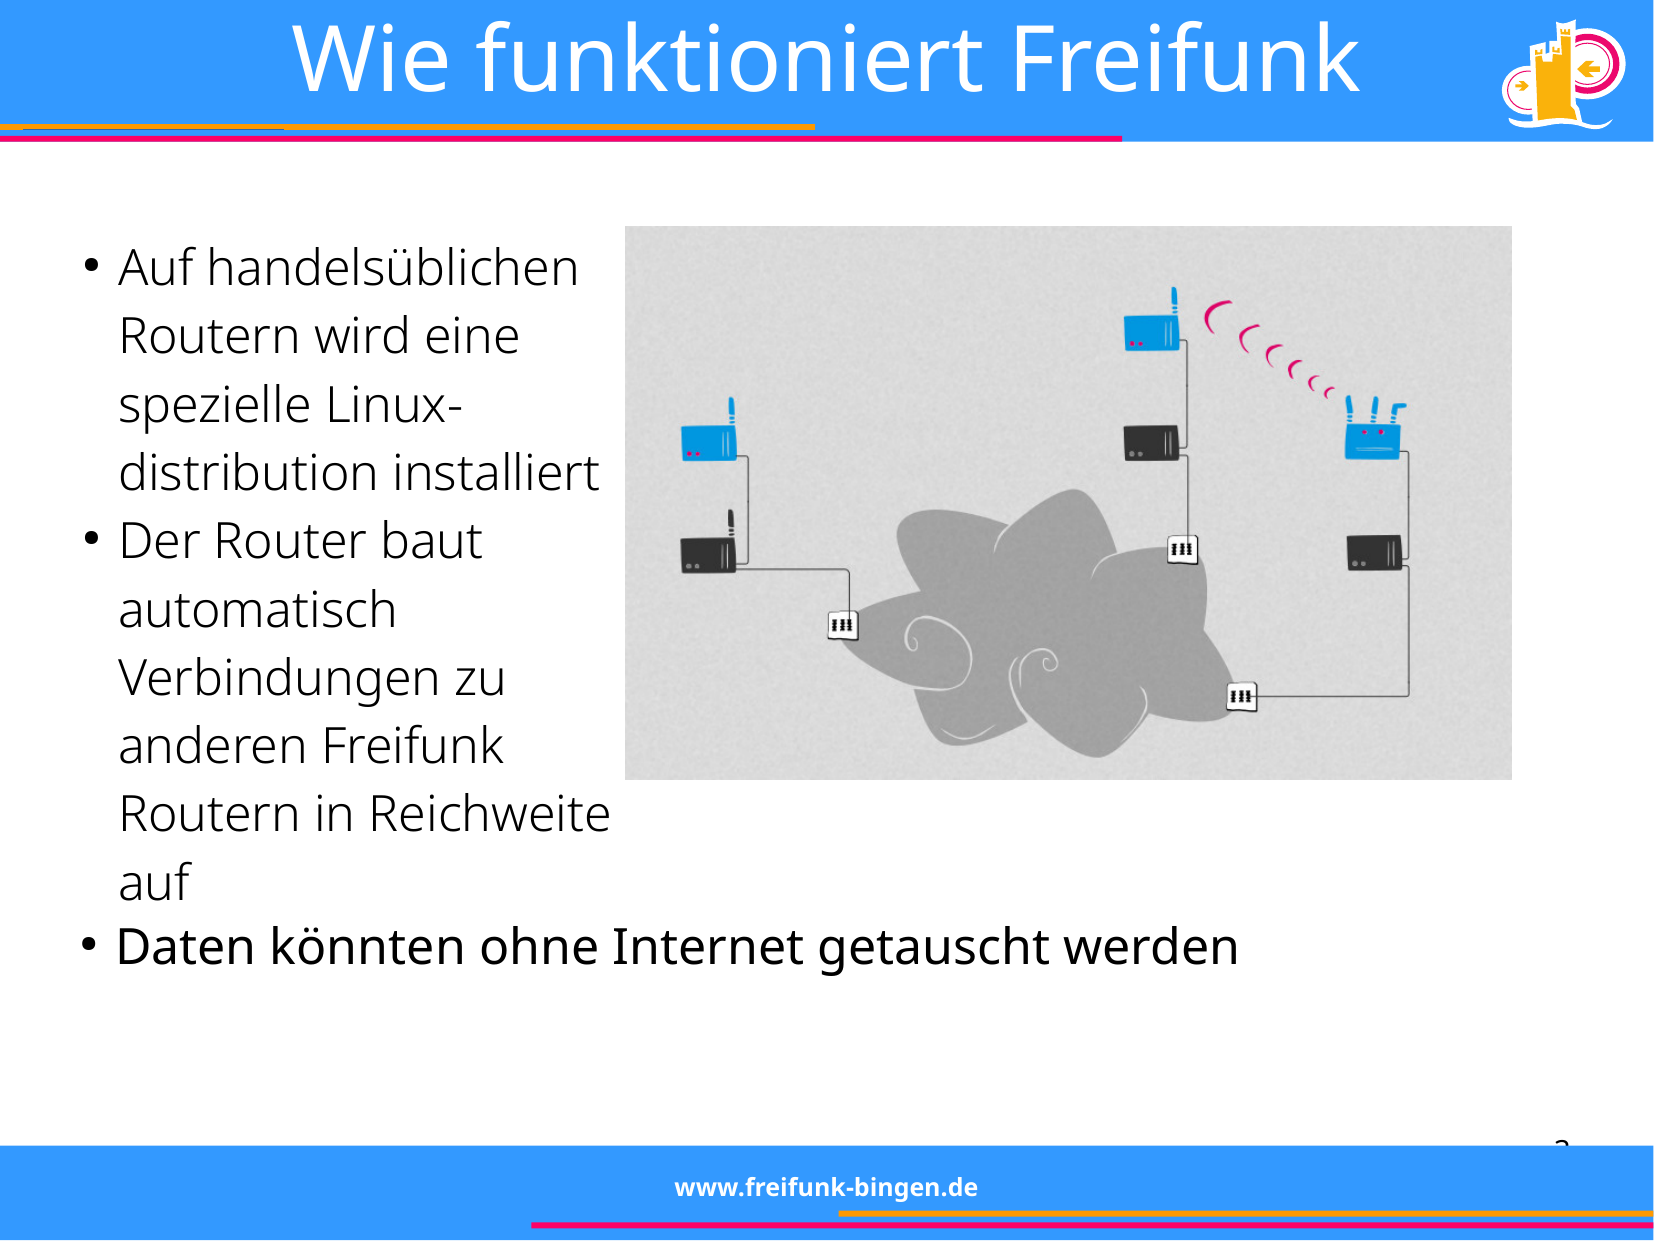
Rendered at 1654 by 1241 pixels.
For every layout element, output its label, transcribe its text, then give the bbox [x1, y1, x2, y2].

text_box [0, 1145, 1654, 1241]
subtitle Auf handelsüblichen Routern wird eine spezielle Linux- distribution installiert Der Router baut automatisch Verbindungen zu anderen Freifunk Routern in Reichweite auf [82, 142, 638, 903]
text_box [0, 0, 1123, 142]
title Wie funktioniert Freifunk [82, 0, 1405, 160]
picture [625, 0, 1654, 780]
text_box www.freifunk-bingen.de [460, 1162, 1193, 1220]
text_box Daten könnten ohne Internet getauscht werden [64, 903, 1506, 1055]
